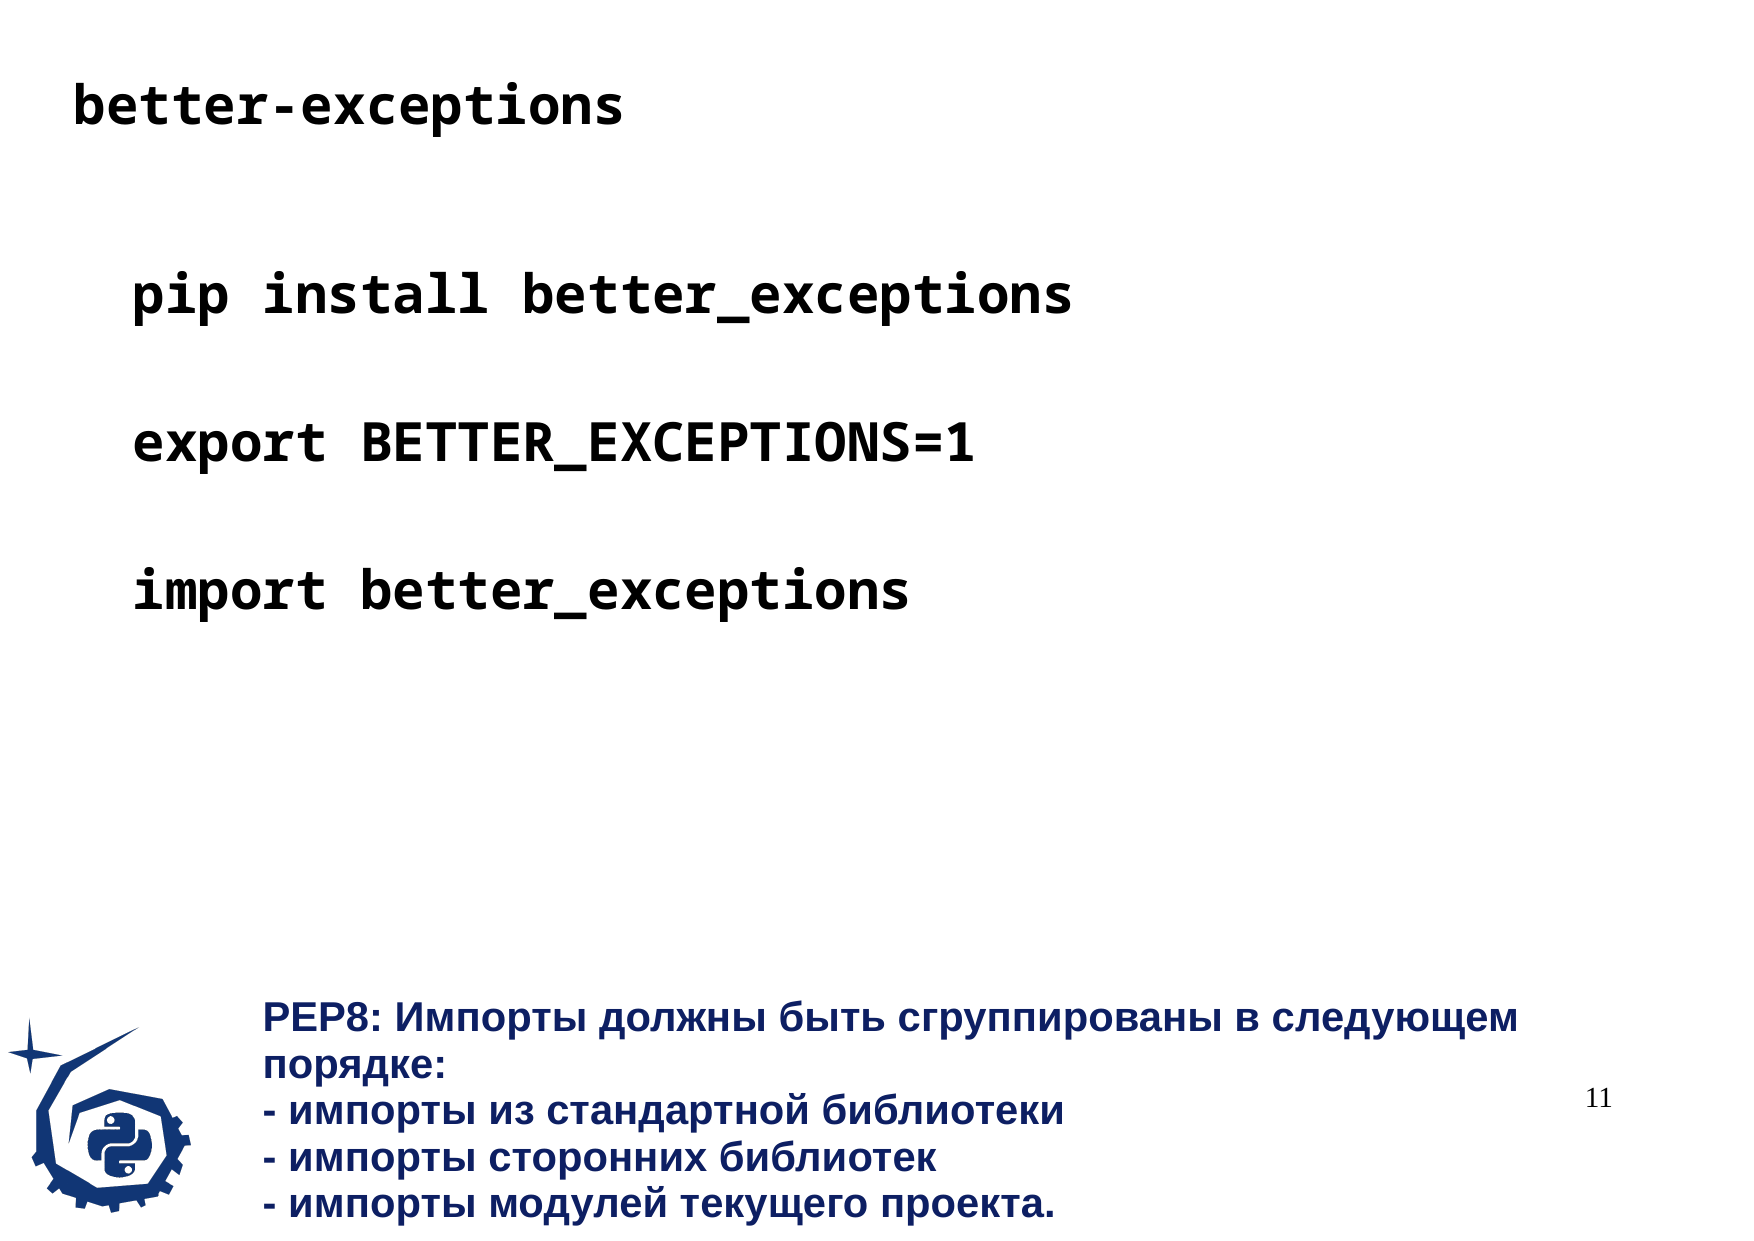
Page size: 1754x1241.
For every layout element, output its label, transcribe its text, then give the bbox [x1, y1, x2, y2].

text_box PEP8: Импорты должны быть сгруппированы в следующем порядке: - импорты из стандартной библиотеки - импорты сторонних библиотек - импорты модулей текущего проекта. [248, 986, 1695, 1234]
picture [0, 1015, 201, 1217]
text_box better-exceptions [59, 59, 1595, 129]
text_box pip install better_exceptions export BETTER_EXCEPTIONS=1 import better_exceptions [118, 248, 1695, 1023]
